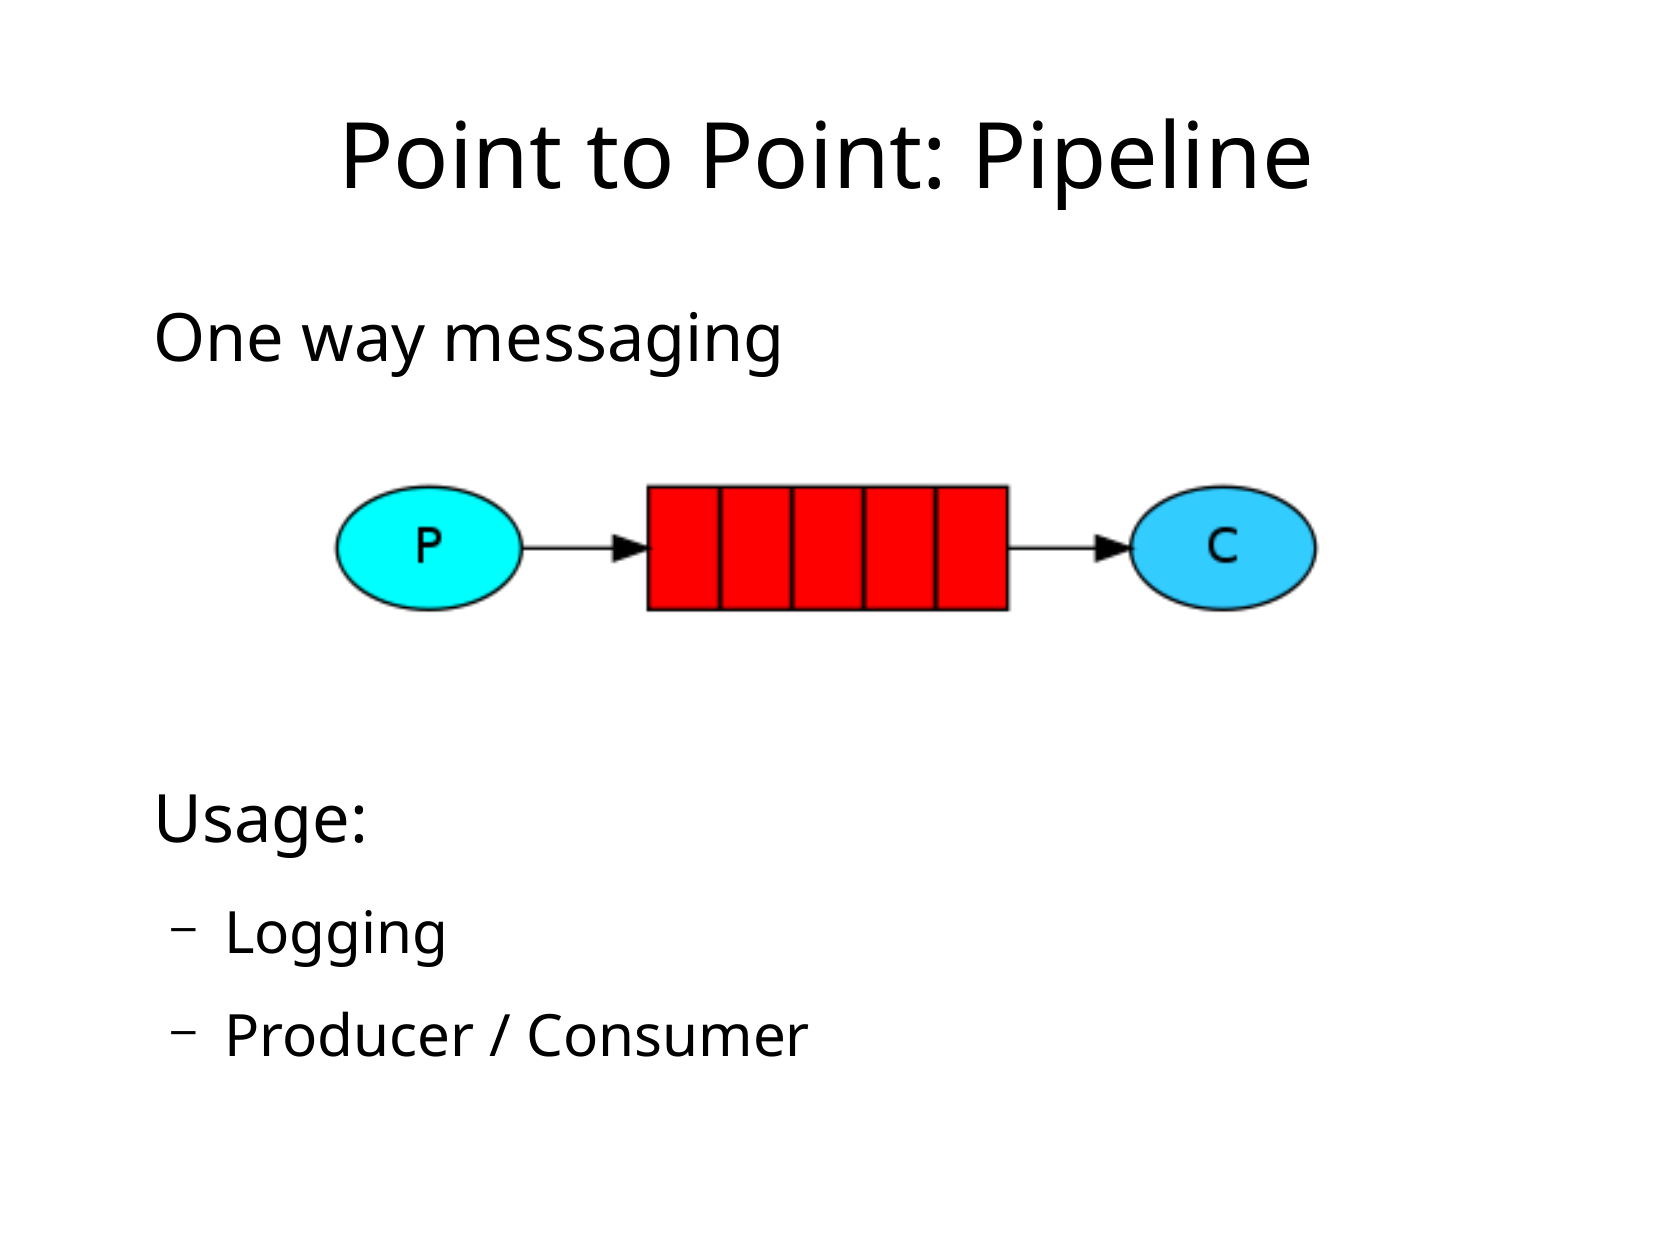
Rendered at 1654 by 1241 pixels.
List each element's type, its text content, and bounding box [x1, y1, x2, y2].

title Point to Point: Pipeline [82, 49, 1571, 257]
list One way messaging Usage: Logging Producer / Consumer [82, 290, 1538, 1126]
picture [324, 474, 1330, 625]
